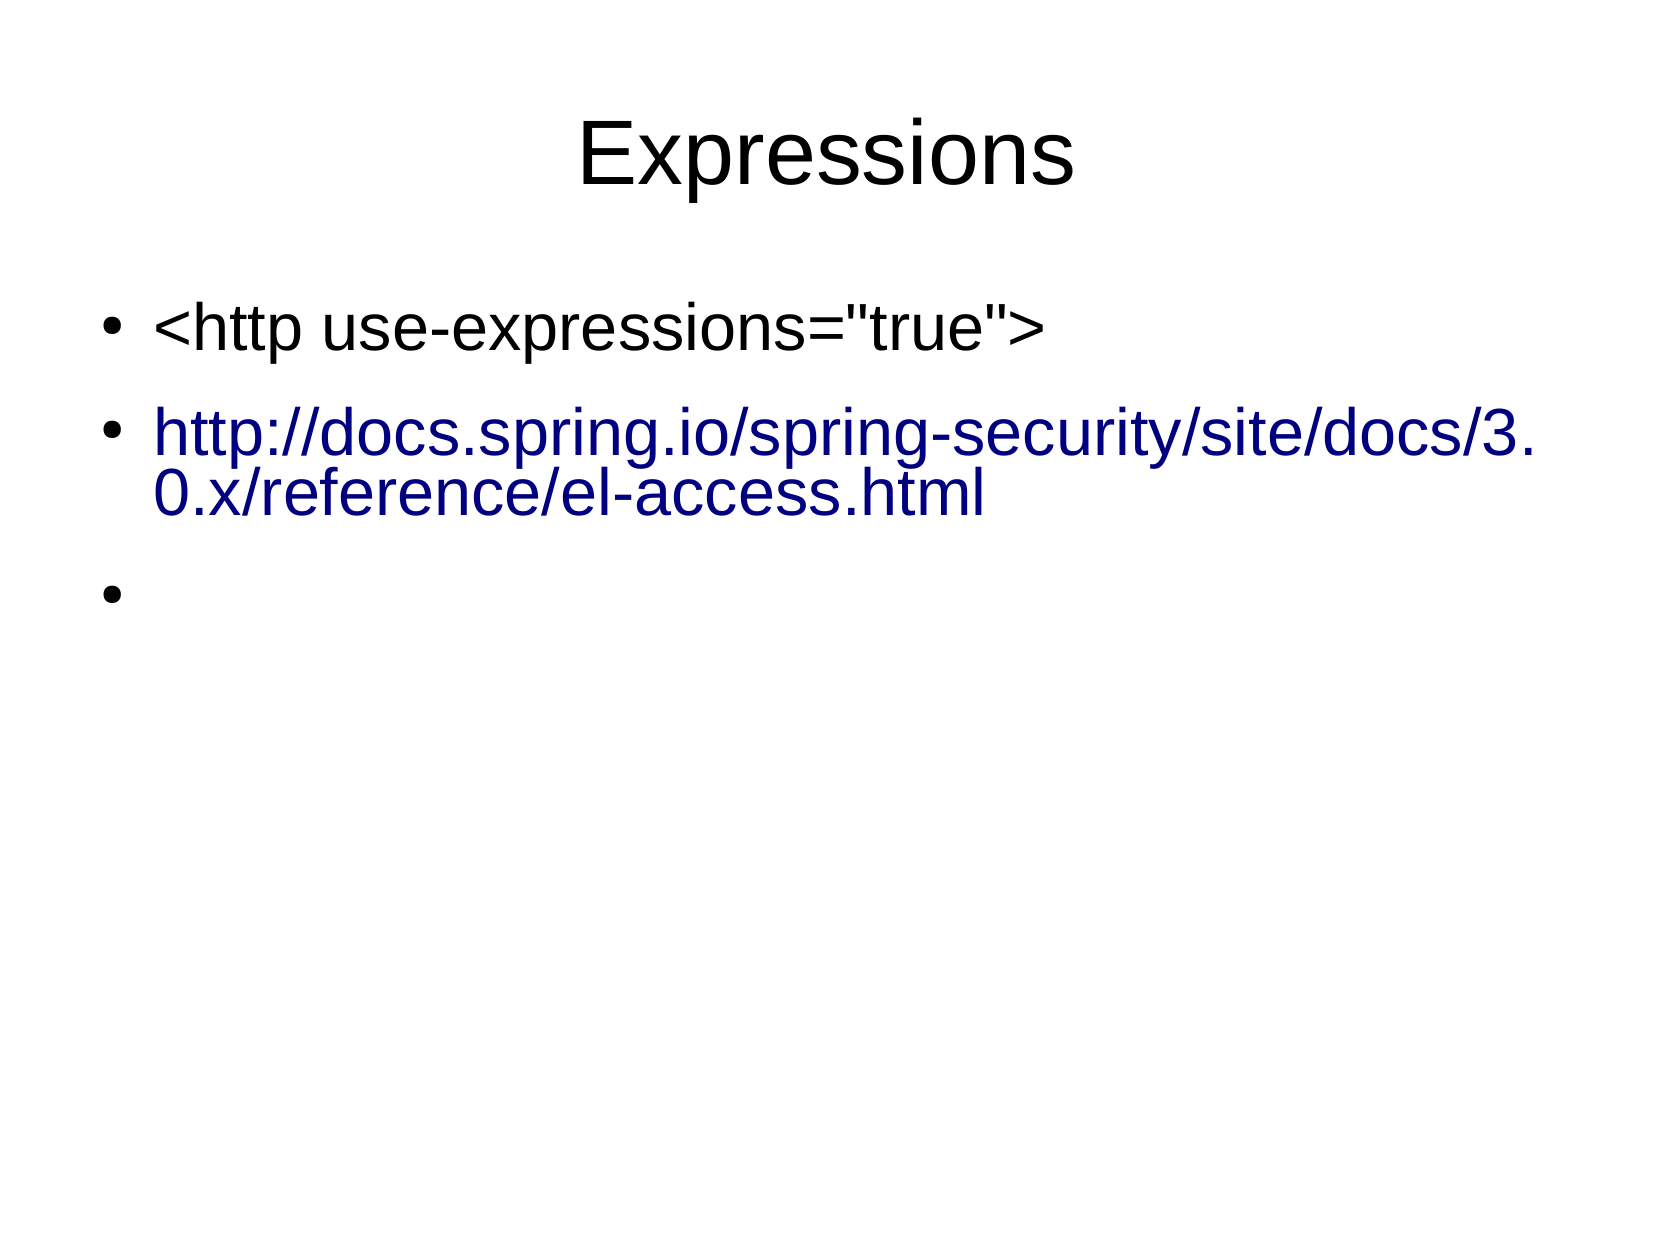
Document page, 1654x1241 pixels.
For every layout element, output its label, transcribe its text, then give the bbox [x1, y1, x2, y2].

list <http use-expressions="true"> http://docs.spring.io/spring-security/site/docs/3.0.x/reference/el-access.html [82, 290, 1571, 1109]
title Expressions [82, 49, 1571, 257]
